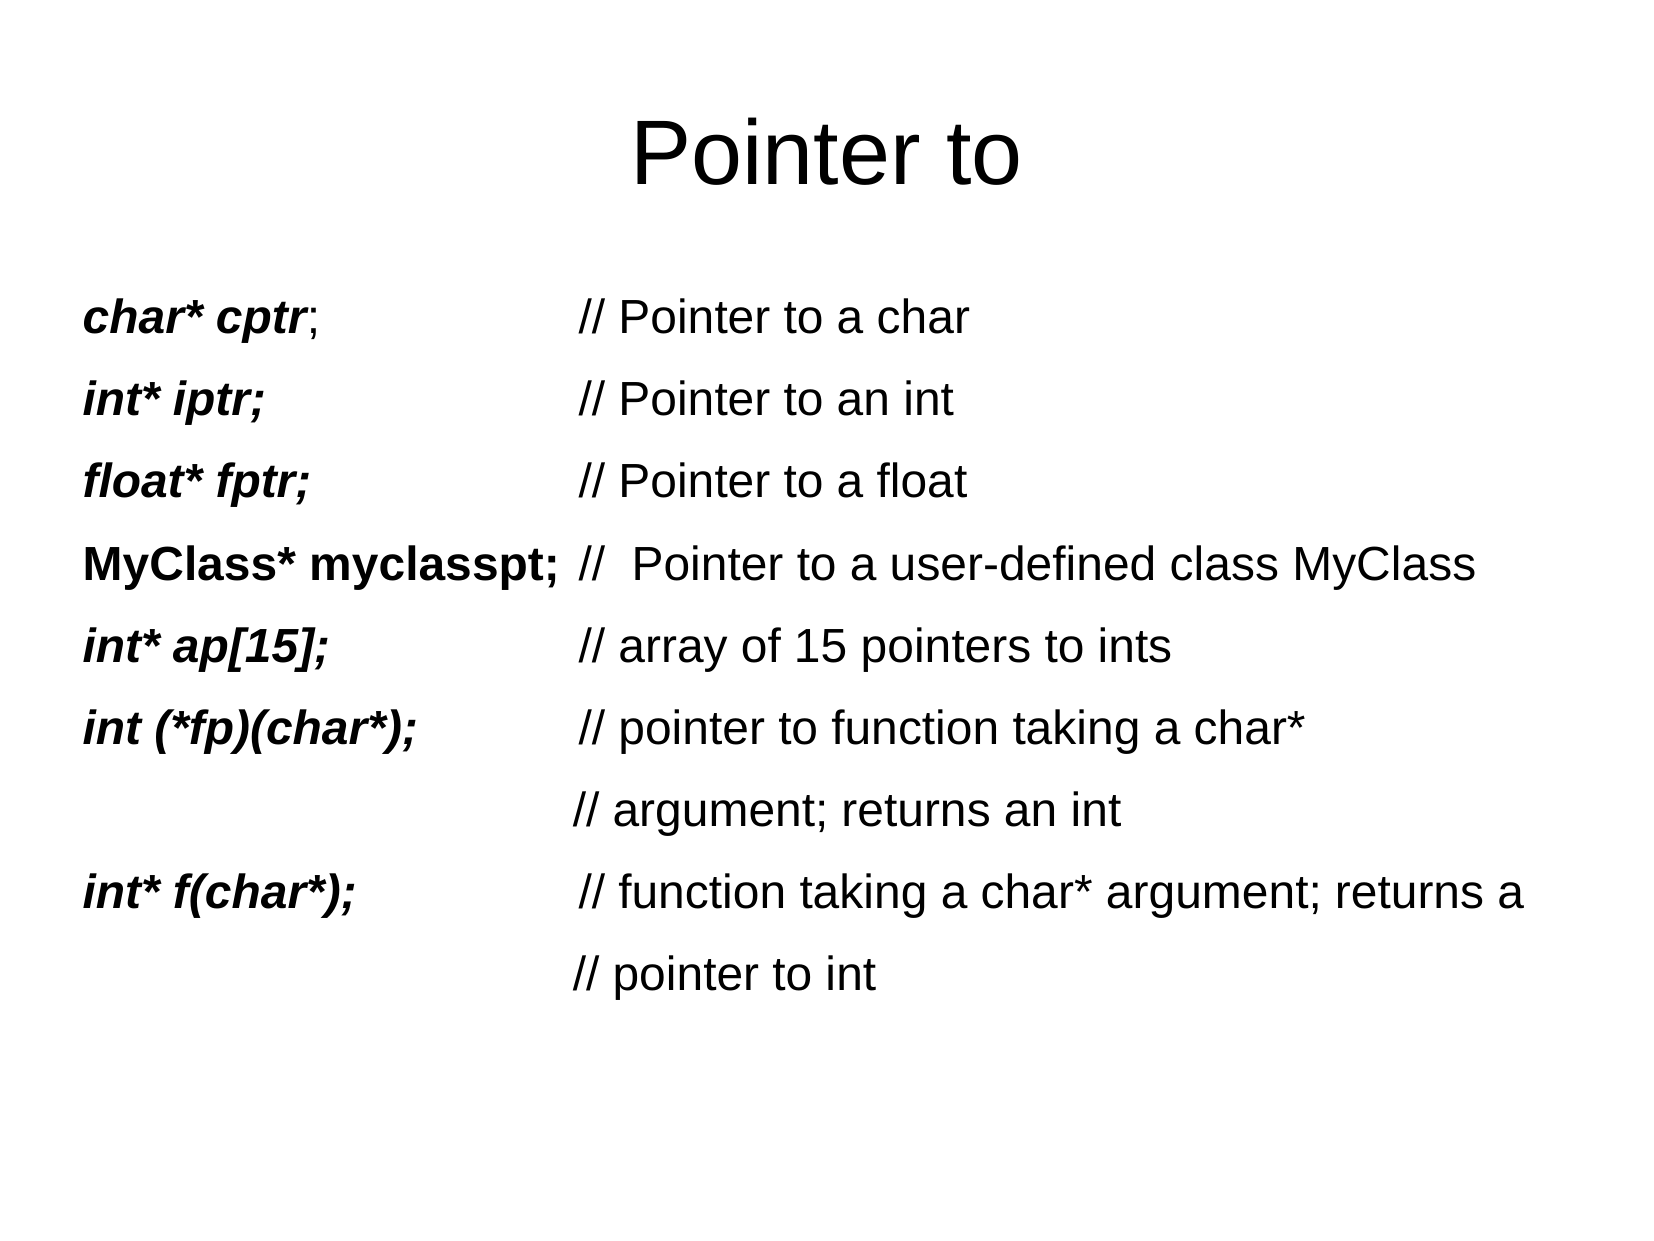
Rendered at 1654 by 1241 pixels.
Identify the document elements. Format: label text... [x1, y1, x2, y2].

title Pointer to [82, 49, 1571, 257]
list char* cptr; // Pointer to a char int* iptr; // Pointer to an int float* fptr; // Pointer to a float MyClass* myclasspt; // Pointer to a user-defined class MyClass int* ap[15]; // array of 15 pointers to ints int (*fp)(char*); // pointer to function taking a char* // argument; returns an int int* f(char*); // function taking a char* argument; returns a // pointer to int [82, 290, 1571, 1010]
